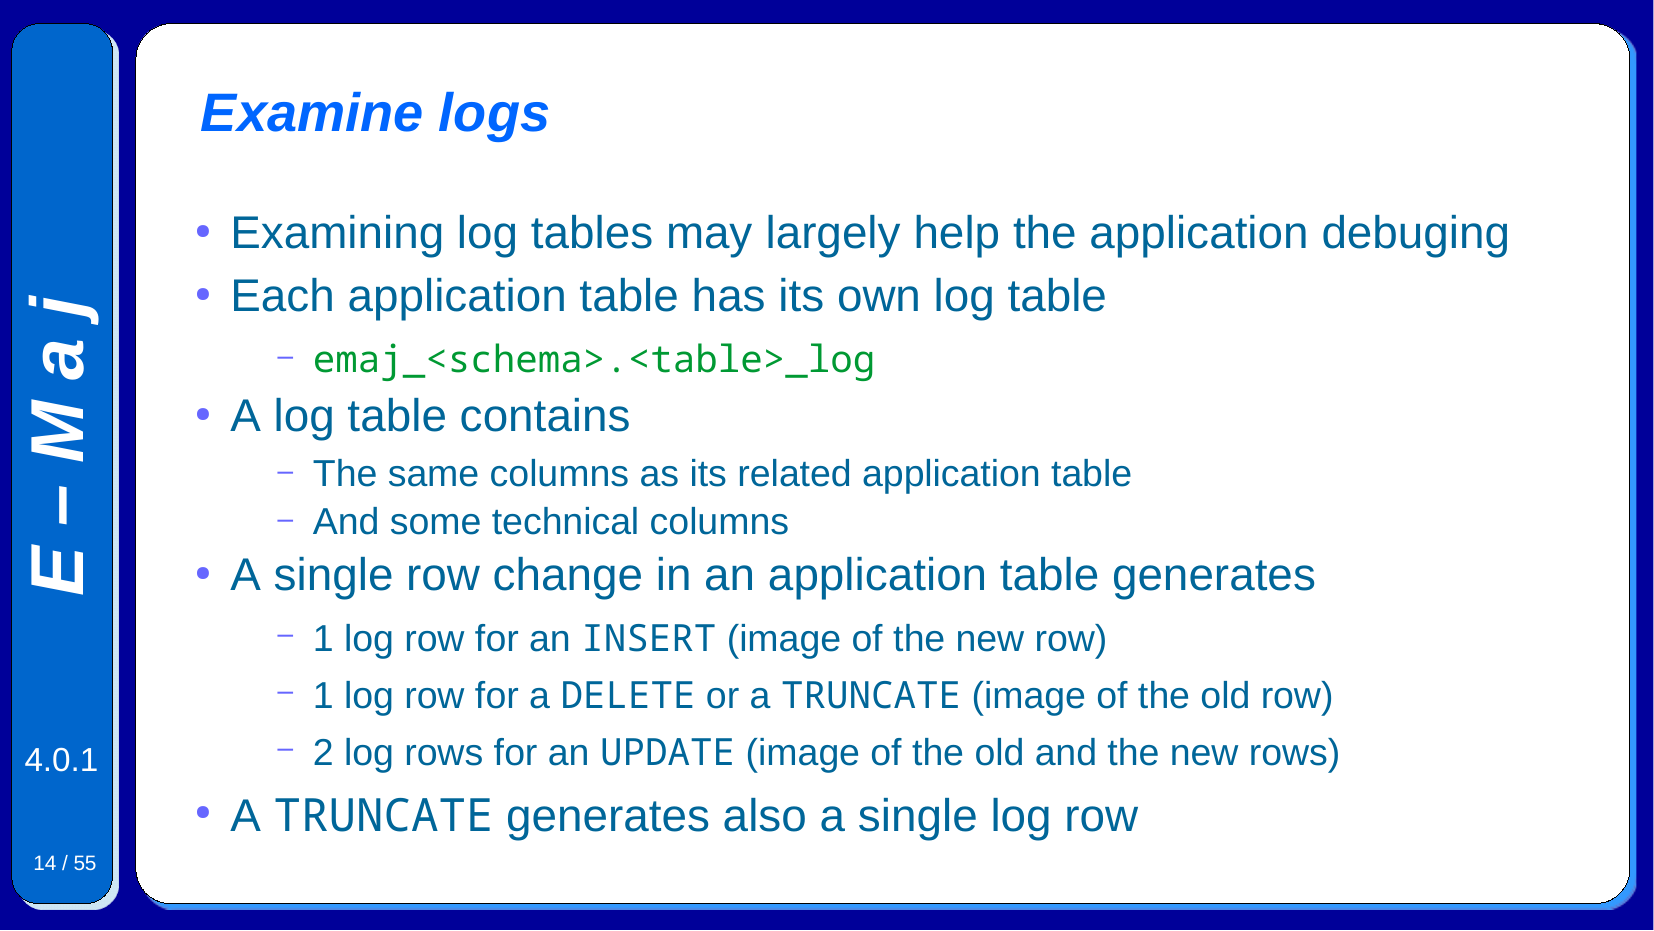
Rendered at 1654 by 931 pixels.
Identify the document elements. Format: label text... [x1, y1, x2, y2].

title Examine logs [200, 34, 1575, 191]
list Examining log tables may largely help the application debuging Each application table has its own log table emaj_<schema>.<table>_log A log table contains The same columns as its related application table And some technical columns A single row change in an application table generates 1 log row for an INSERT (image of the new row) 1 log row for a DELETE or a TRUNCATE (image of the old row) 2 log rows for an UPDATE (image of the old and the new rows) A TRUNCATE generates also a single log row [177, 206, 1587, 867]
